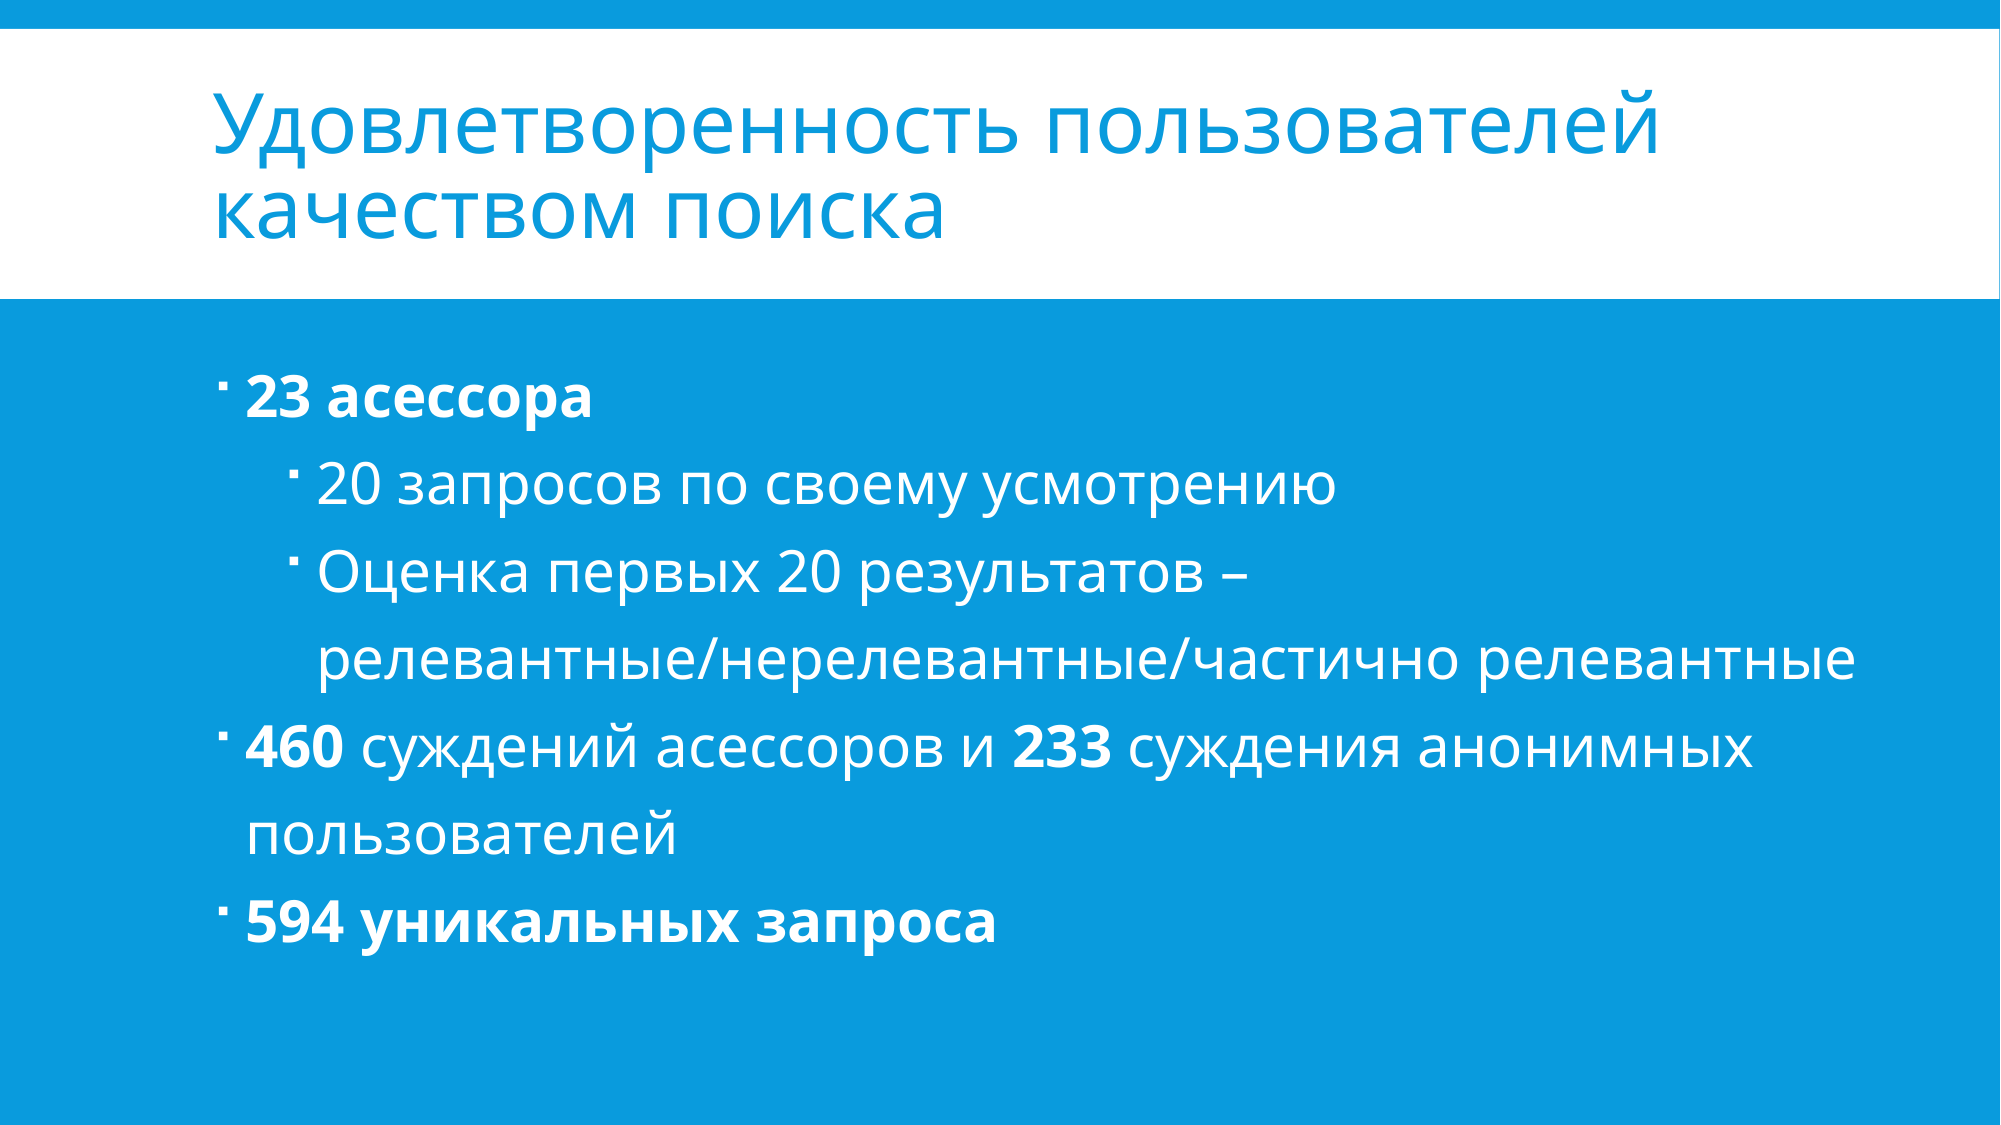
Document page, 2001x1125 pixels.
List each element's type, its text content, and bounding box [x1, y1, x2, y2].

text_box Удовлетворенность пользователей качеством поиска [197, 46, 1803, 294]
text_box 23 асессора 20 запросов по своему усмотрению Оценка первых 20 результатов – релевантные/нерелевантные/частично релевантные 460 суждений асессоров и 233 суждения анонимных пользователей 594 уникальных запроса [195, 334, 1964, 1042]
